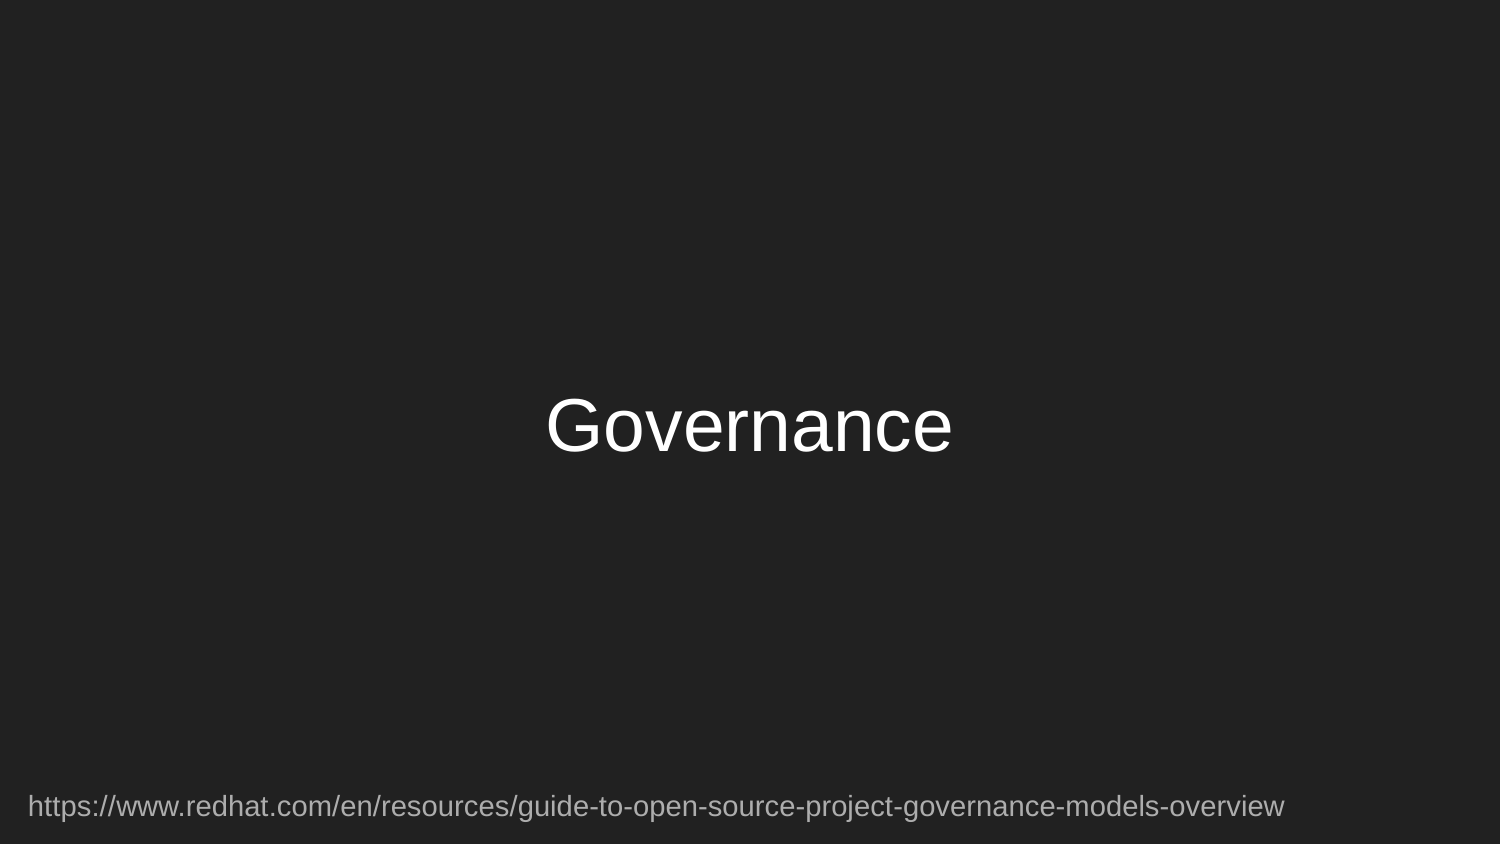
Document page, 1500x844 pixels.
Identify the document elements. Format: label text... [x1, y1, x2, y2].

title Governance [51, 352, 1449, 491]
text_box https://www.redhat.com/en/resources/guide-to-open-source-project-governance-models-overview [12, 772, 1310, 838]
